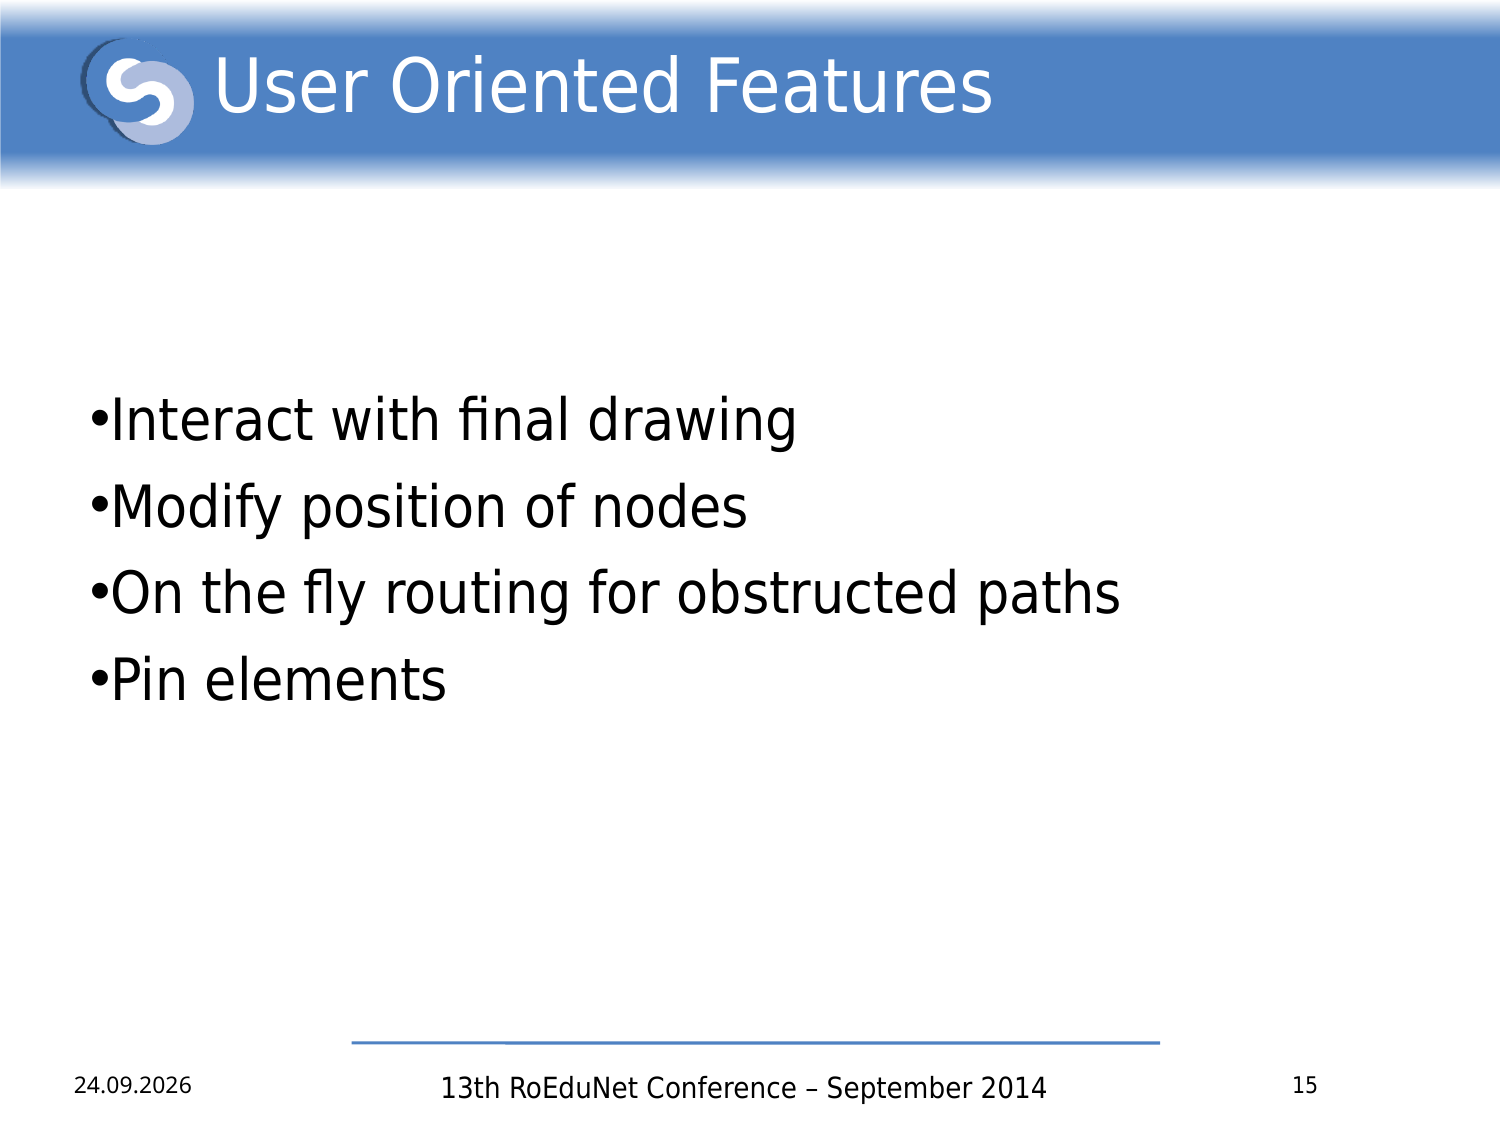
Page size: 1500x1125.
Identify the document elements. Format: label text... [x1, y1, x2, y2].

title User Oriented Features [199, 11, 1425, 155]
text_box 13th RoEduNet Conference – September 2014 [421, 1061, 1067, 1108]
list Interact with final drawing Modify position of nodes On the fly routing for obstructed paths Pin elements [75, 213, 1426, 882]
text_box 12.09.2014 [59, 1062, 245, 1109]
text_box <number> [1277, 1061, 1426, 1108]
picture [0, 0, 1500, 189]
